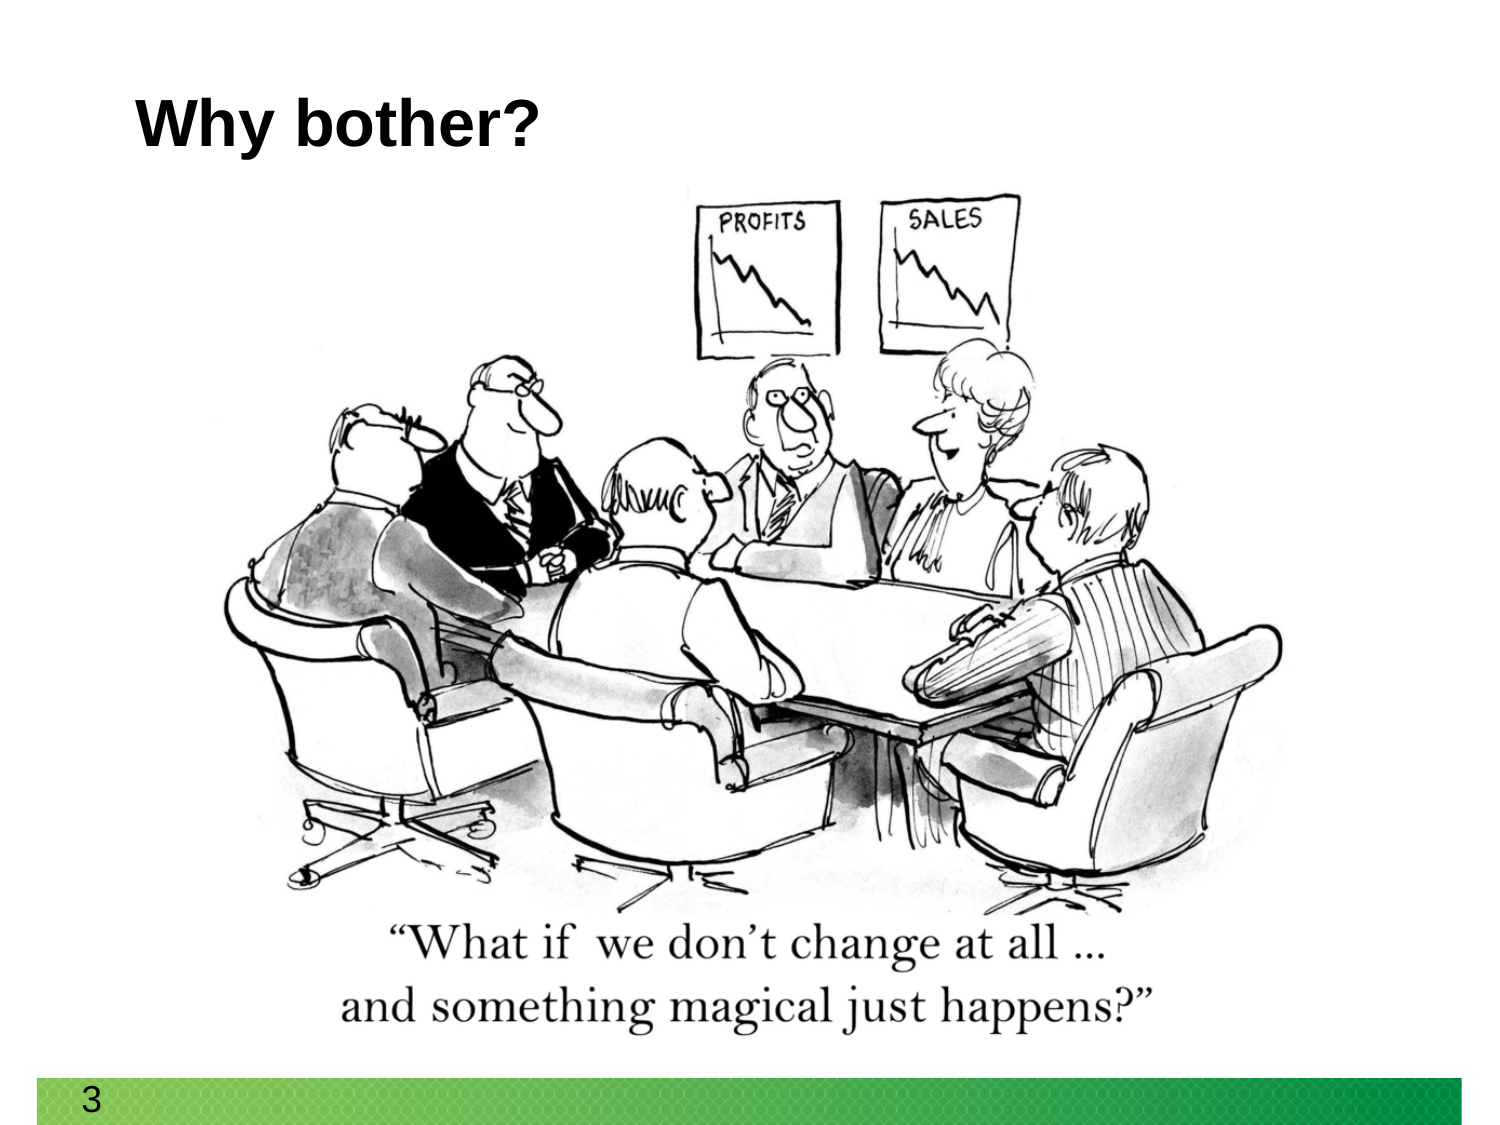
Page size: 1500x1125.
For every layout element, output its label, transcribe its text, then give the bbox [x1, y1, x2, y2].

picture [213, 172, 1294, 1047]
title Why bother? [135, 41, 1372, 204]
picture [36, 1078, 1462, 1125]
